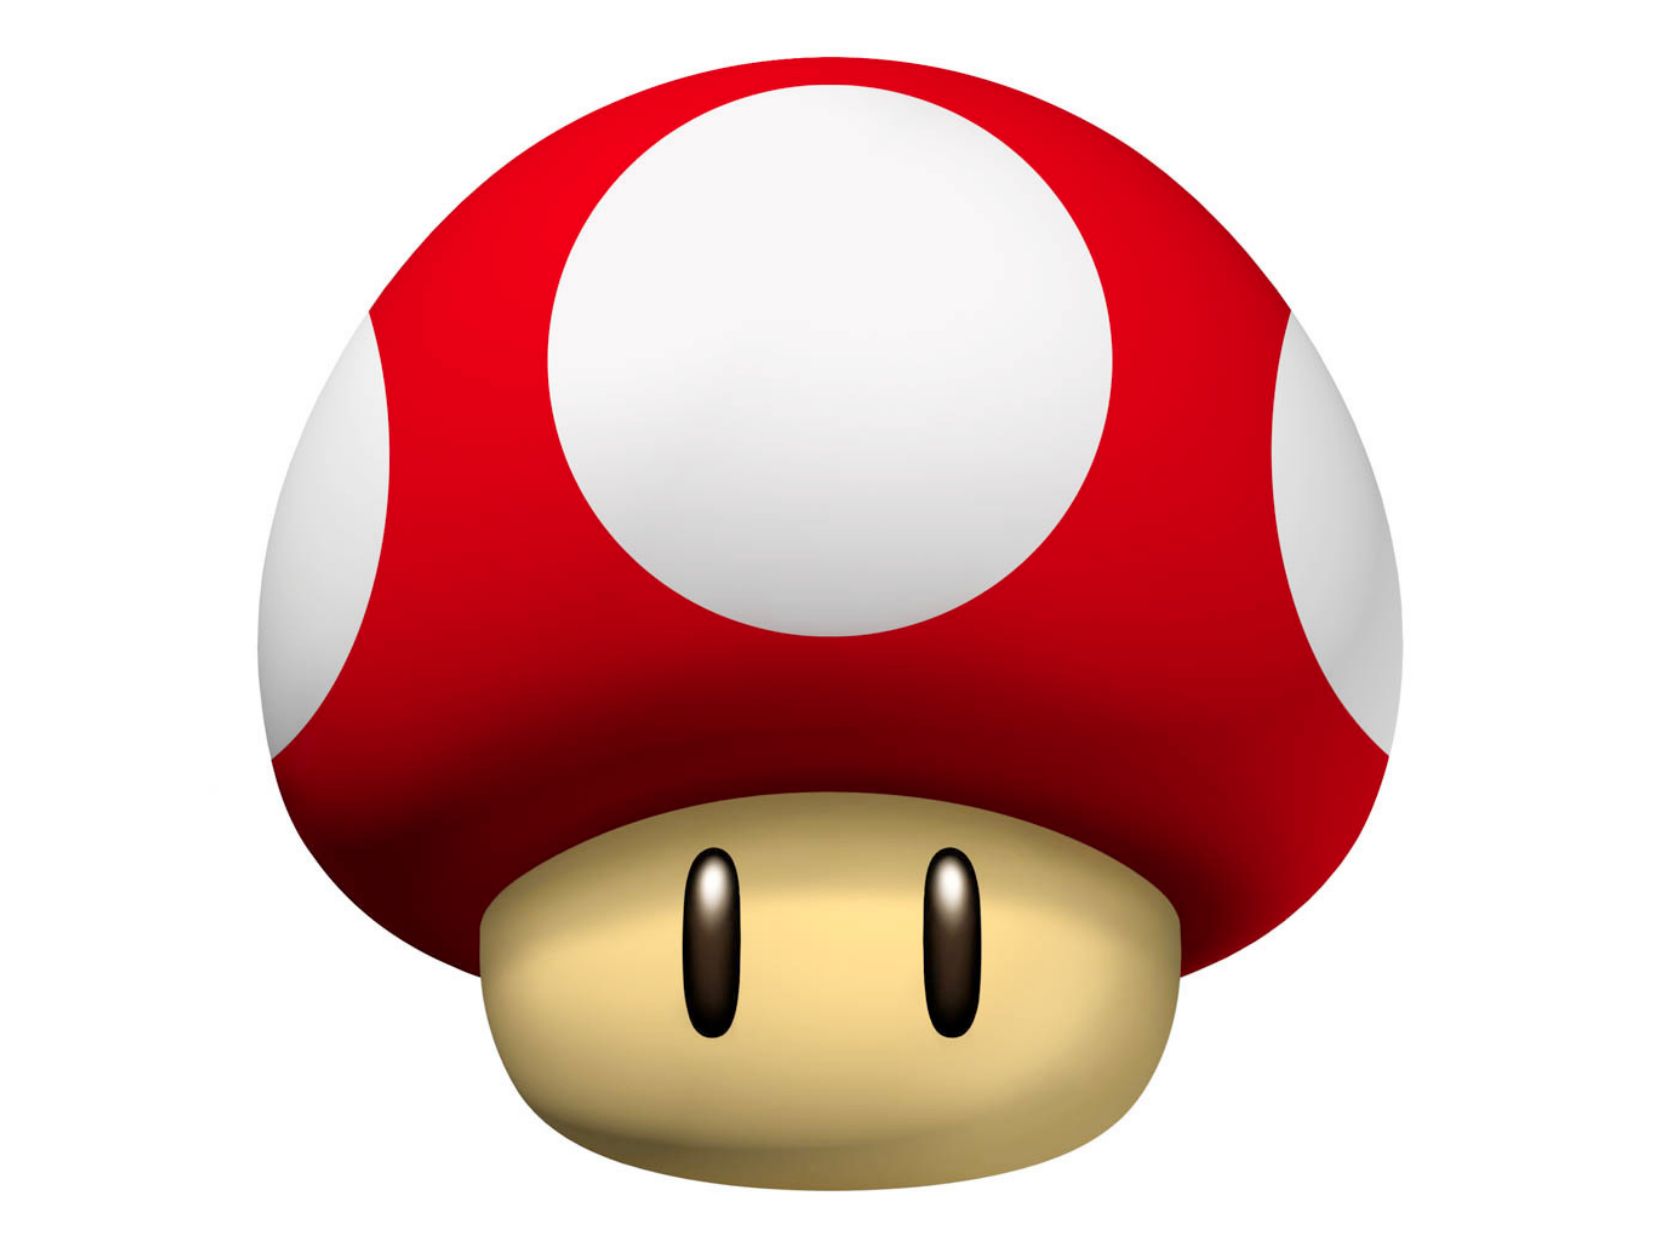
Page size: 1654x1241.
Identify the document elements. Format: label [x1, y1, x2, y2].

picture [209, 0, 1450, 1241]
